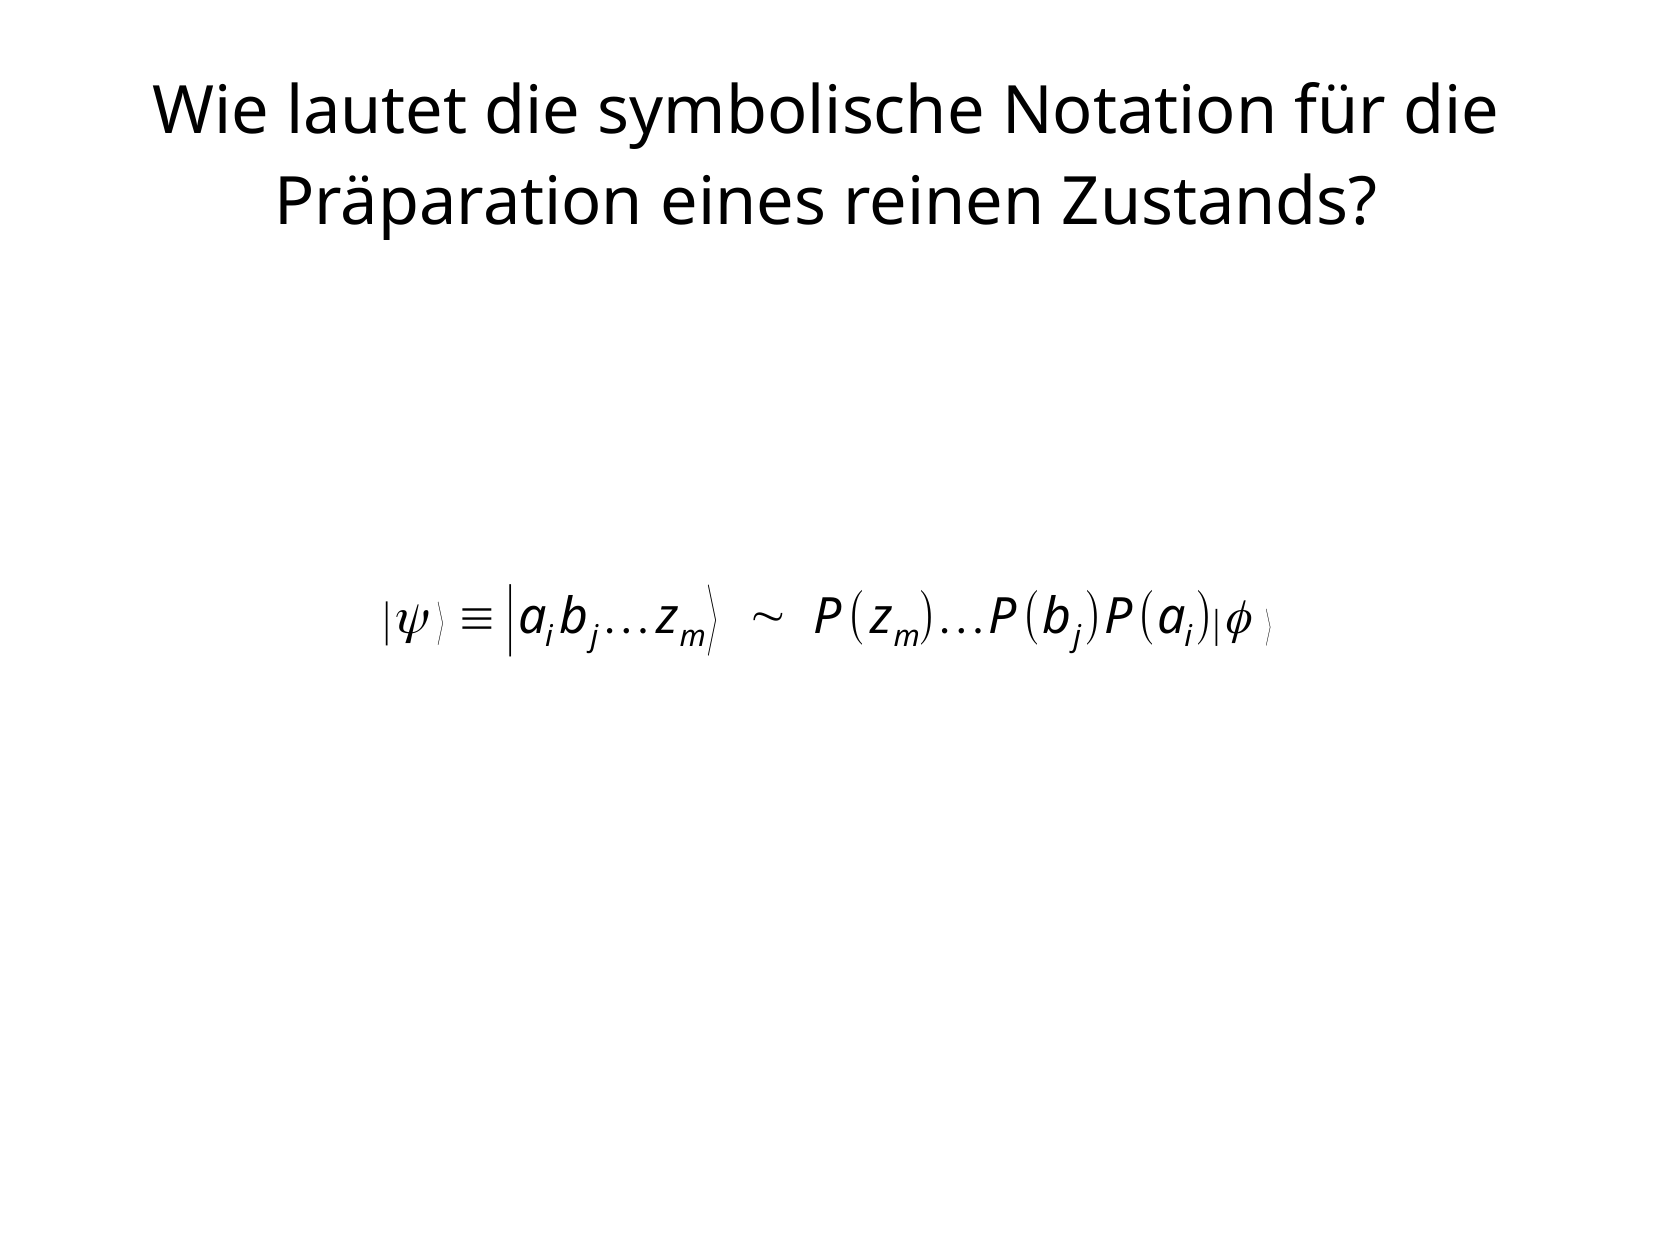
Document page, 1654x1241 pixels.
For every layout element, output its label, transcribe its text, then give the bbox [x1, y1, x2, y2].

title Wie lautet die symbolische Notation für die Präparation eines reinen Zustands? [82, 49, 1571, 257]
chart [373, 582, 1281, 659]
